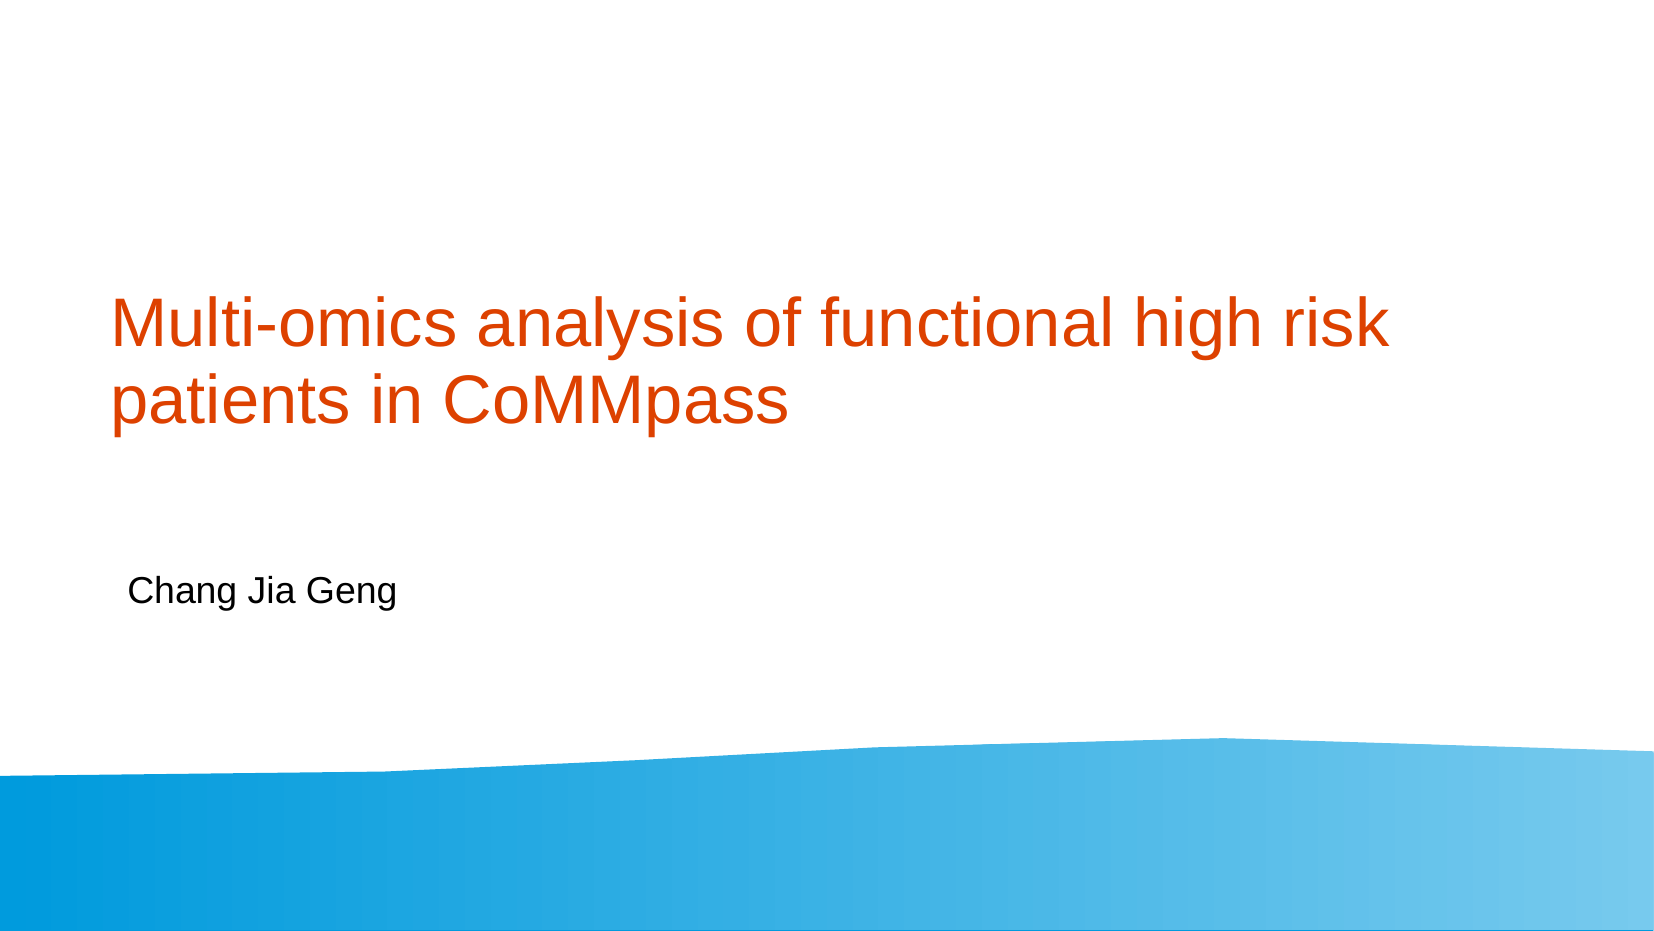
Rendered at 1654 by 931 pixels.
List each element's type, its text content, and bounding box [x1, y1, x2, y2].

text_box Chang Jia Geng [112, 562, 1051, 713]
title Multi-omics analysis of functional high risk patients in CoMMpass [110, 272, 1587, 451]
